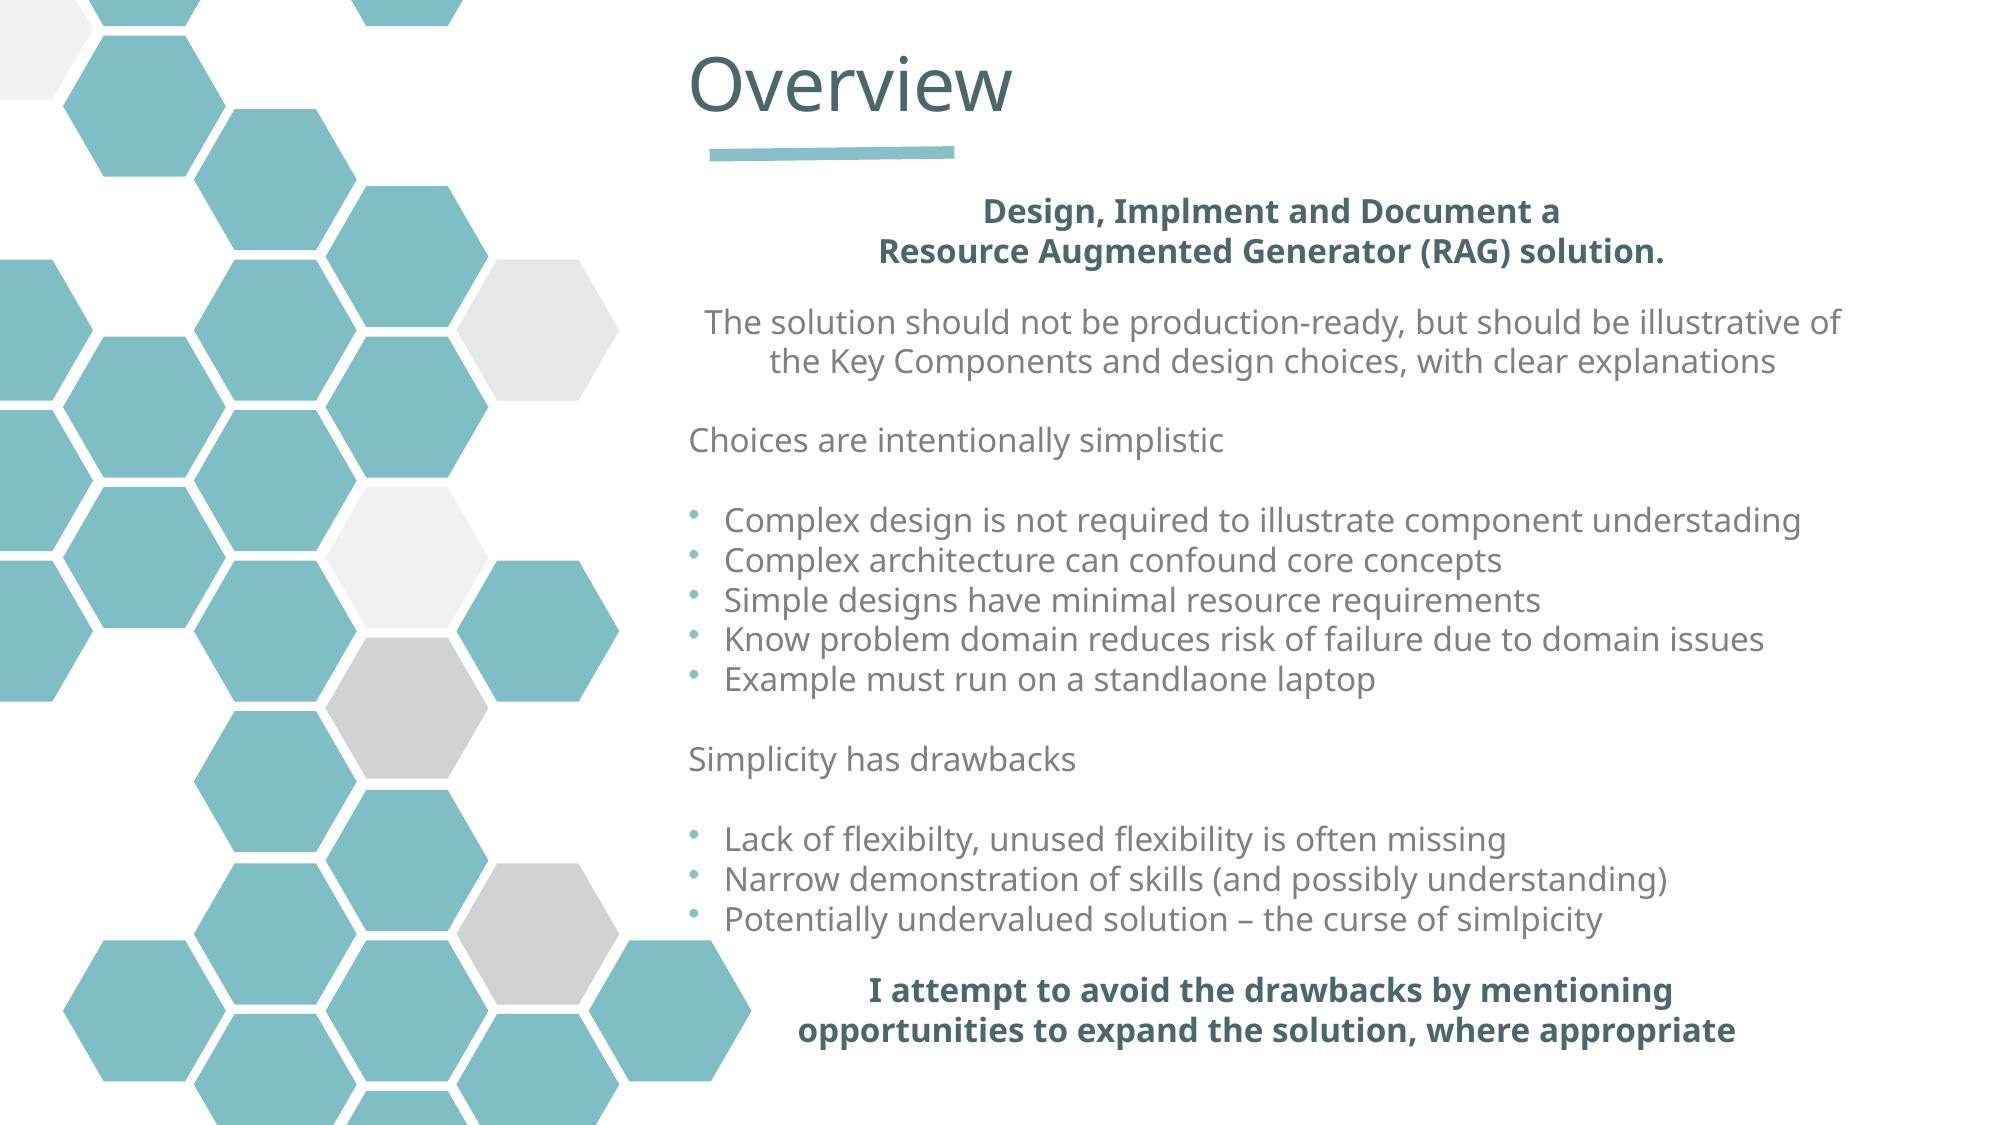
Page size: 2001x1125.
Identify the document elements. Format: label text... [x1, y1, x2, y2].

picture [0, 0, 752, 1125]
title Overview [672, 28, 2000, 147]
text_box Design, Implment and Document a Resource Augmented Generator (RAG) solution. [672, 182, 1873, 278]
text_box The solution should not be production-ready, but should be illustrative of the Key Components and design choices, with clear explanations [673, 293, 1874, 389]
text_box Choices are intentionally simplistic Complex design is not required to illustrate component understading Complex architecture can confound core concepts Simple designs have minimal resource requirements Know problem domain reduces risk of failure due to domain issues Example must run on a standlaone laptop Simplicity has drawbacks Lack of flexibilty, unused flexibility is often missing Narrow demonstration of skills (and possibly understanding) Potentially undervalued solution – the curse of simlpicity [673, 411, 1874, 946]
text_box I attempt to avoid the drawbacks by mentioning opportunities to expand the solution, where appropriate [672, 962, 1873, 1057]
